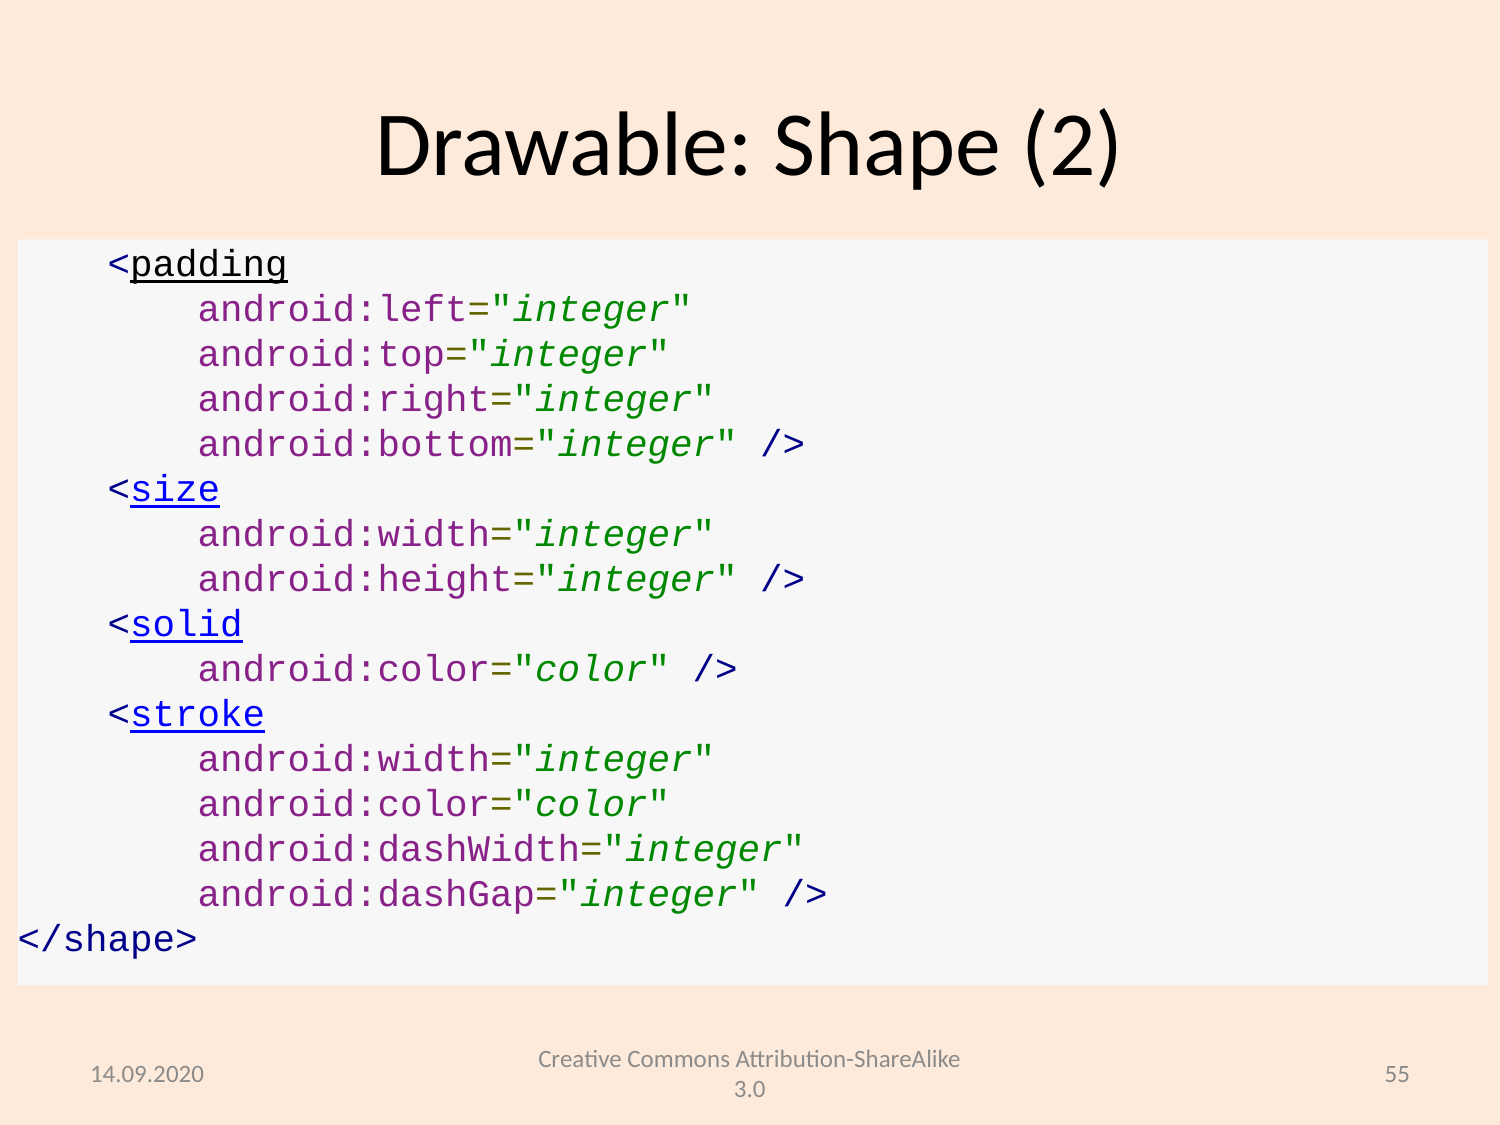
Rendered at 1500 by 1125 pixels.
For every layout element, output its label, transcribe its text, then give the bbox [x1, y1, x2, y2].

title Drawable: Shape (2) [75, 45, 1425, 233]
slide_number <number> [1074, 1042, 1425, 1103]
text_box <padding android:left="integer" android:top="integer" android:right="integer" android:bottom="integer" /> <size android:width="integer" android:height="integer" /> <solid android:color="color" /> <stroke android:width="integer" android:color="color" android:dashWidth="integer" android:dashGap="integer" /> </shape> [17, 239, 1489, 986]
footer Creative Commons Attribution-ShareAlike 3.0 [512, 1042, 988, 1103]
